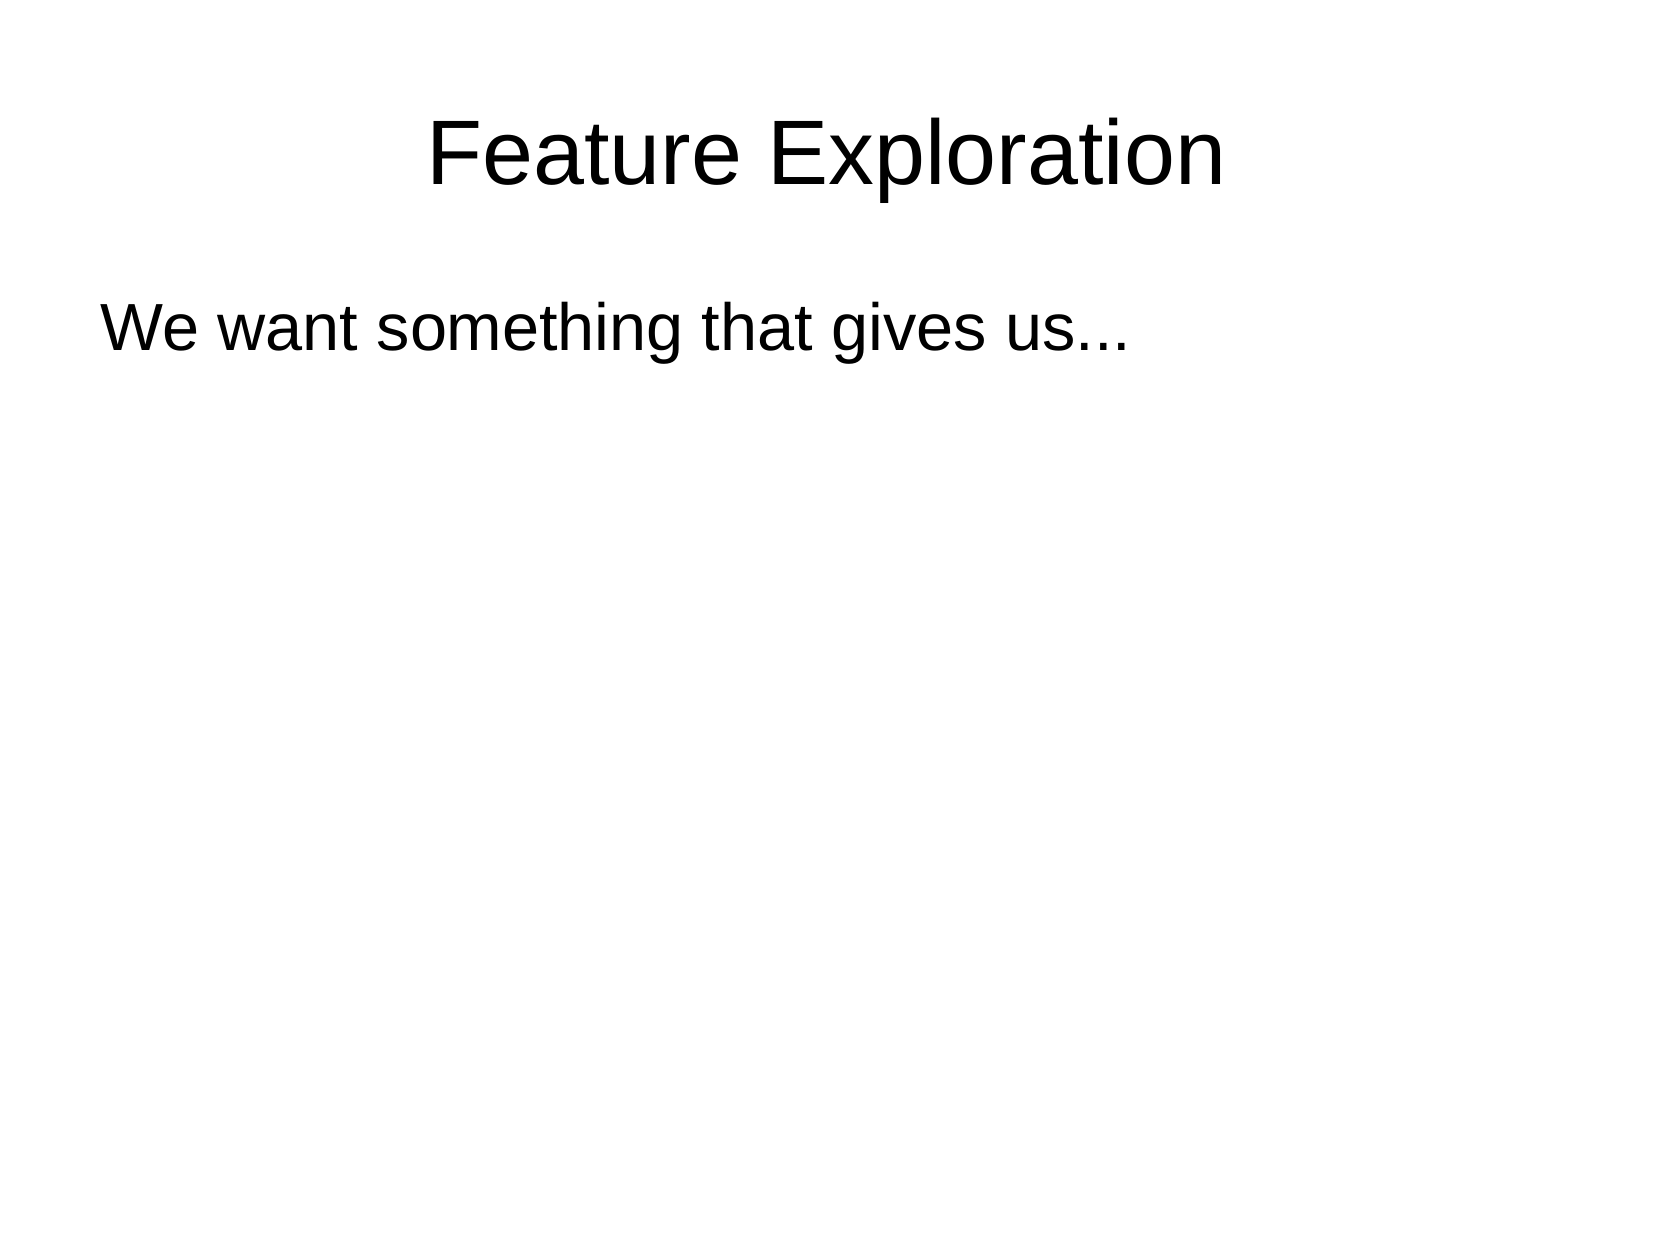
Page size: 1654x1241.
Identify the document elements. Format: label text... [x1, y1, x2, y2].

title Feature Exploration [82, 56, 1571, 250]
list We want something that gives us... [82, 290, 1571, 1094]
